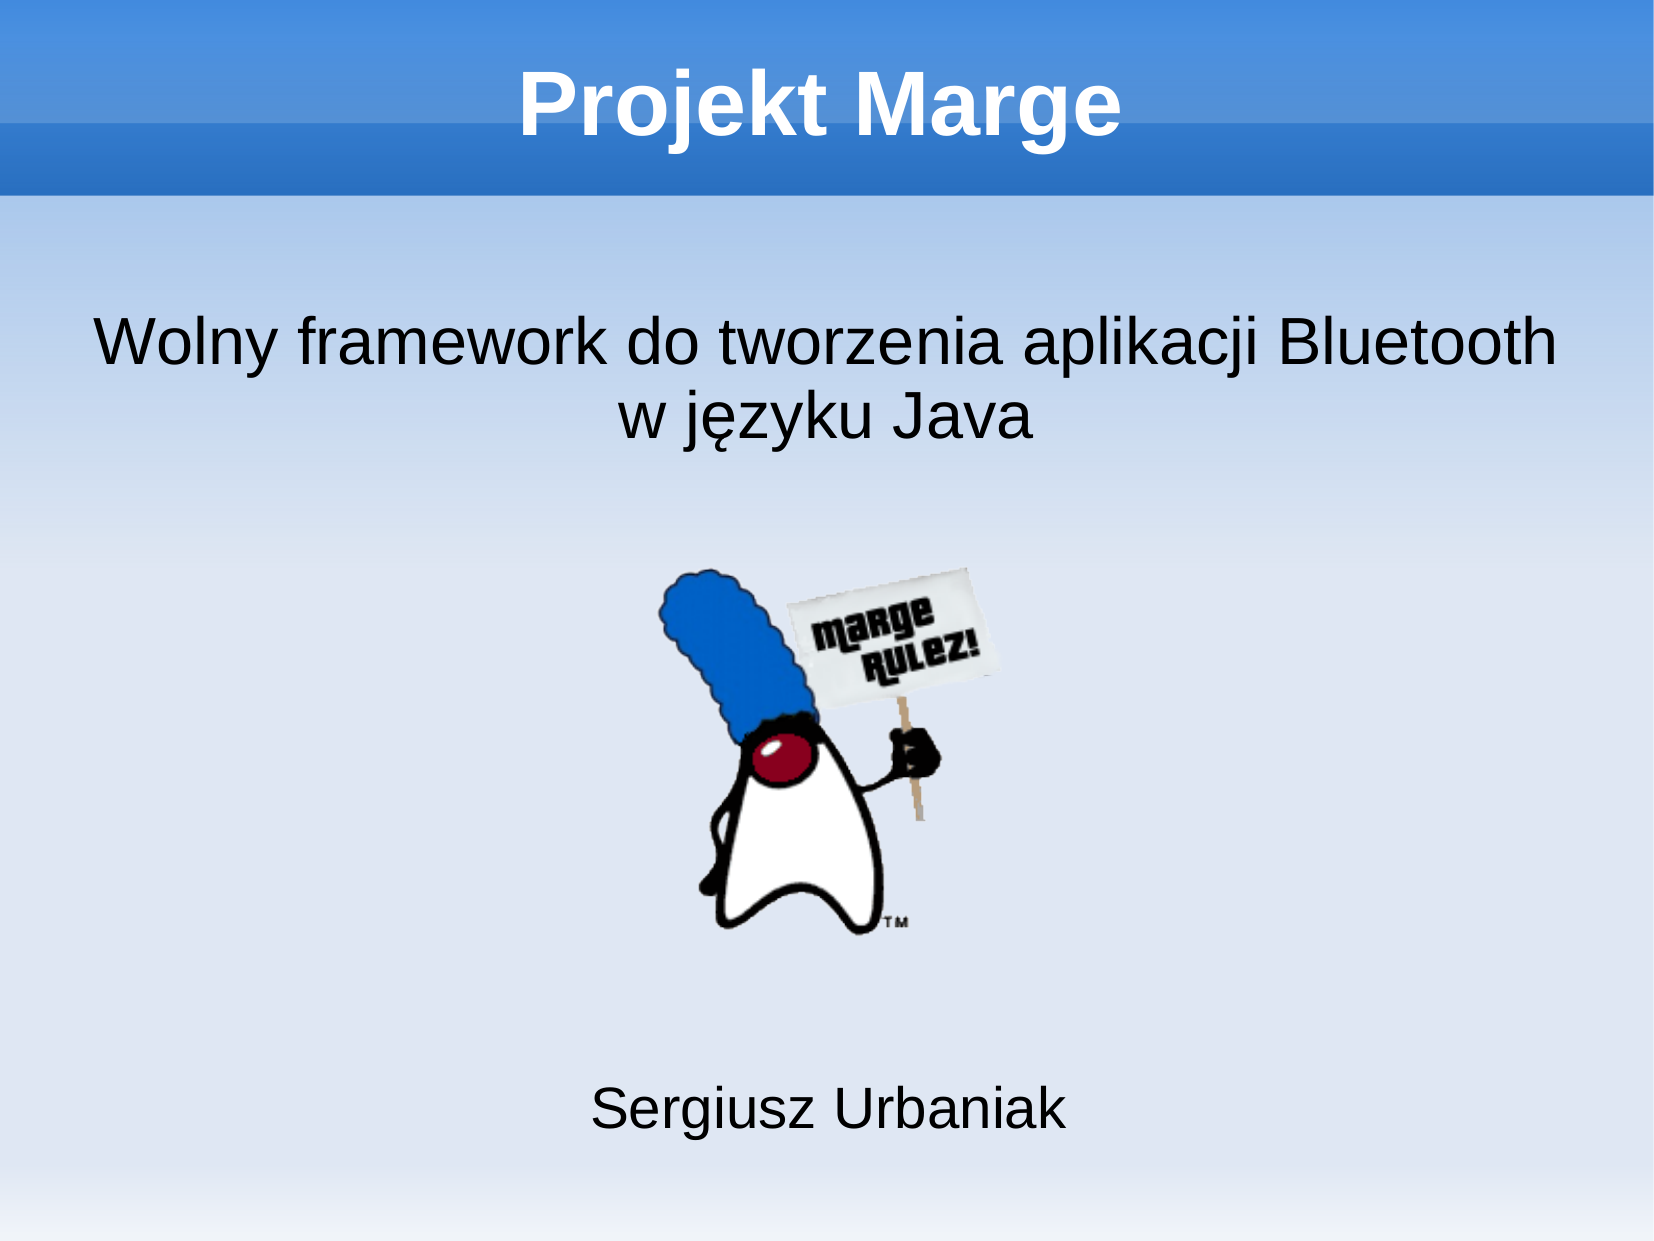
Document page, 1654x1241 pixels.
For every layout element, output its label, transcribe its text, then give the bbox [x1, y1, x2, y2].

title Projekt Marge [76, 0, 1565, 208]
picture [0, 0, 1654, 1241]
text_box Sergiusz Urbaniak [582, 1024, 1075, 1193]
subtitle Wolny framework do tworzenia aplikacji Bluetooth w języku Java [82, 213, 1571, 544]
